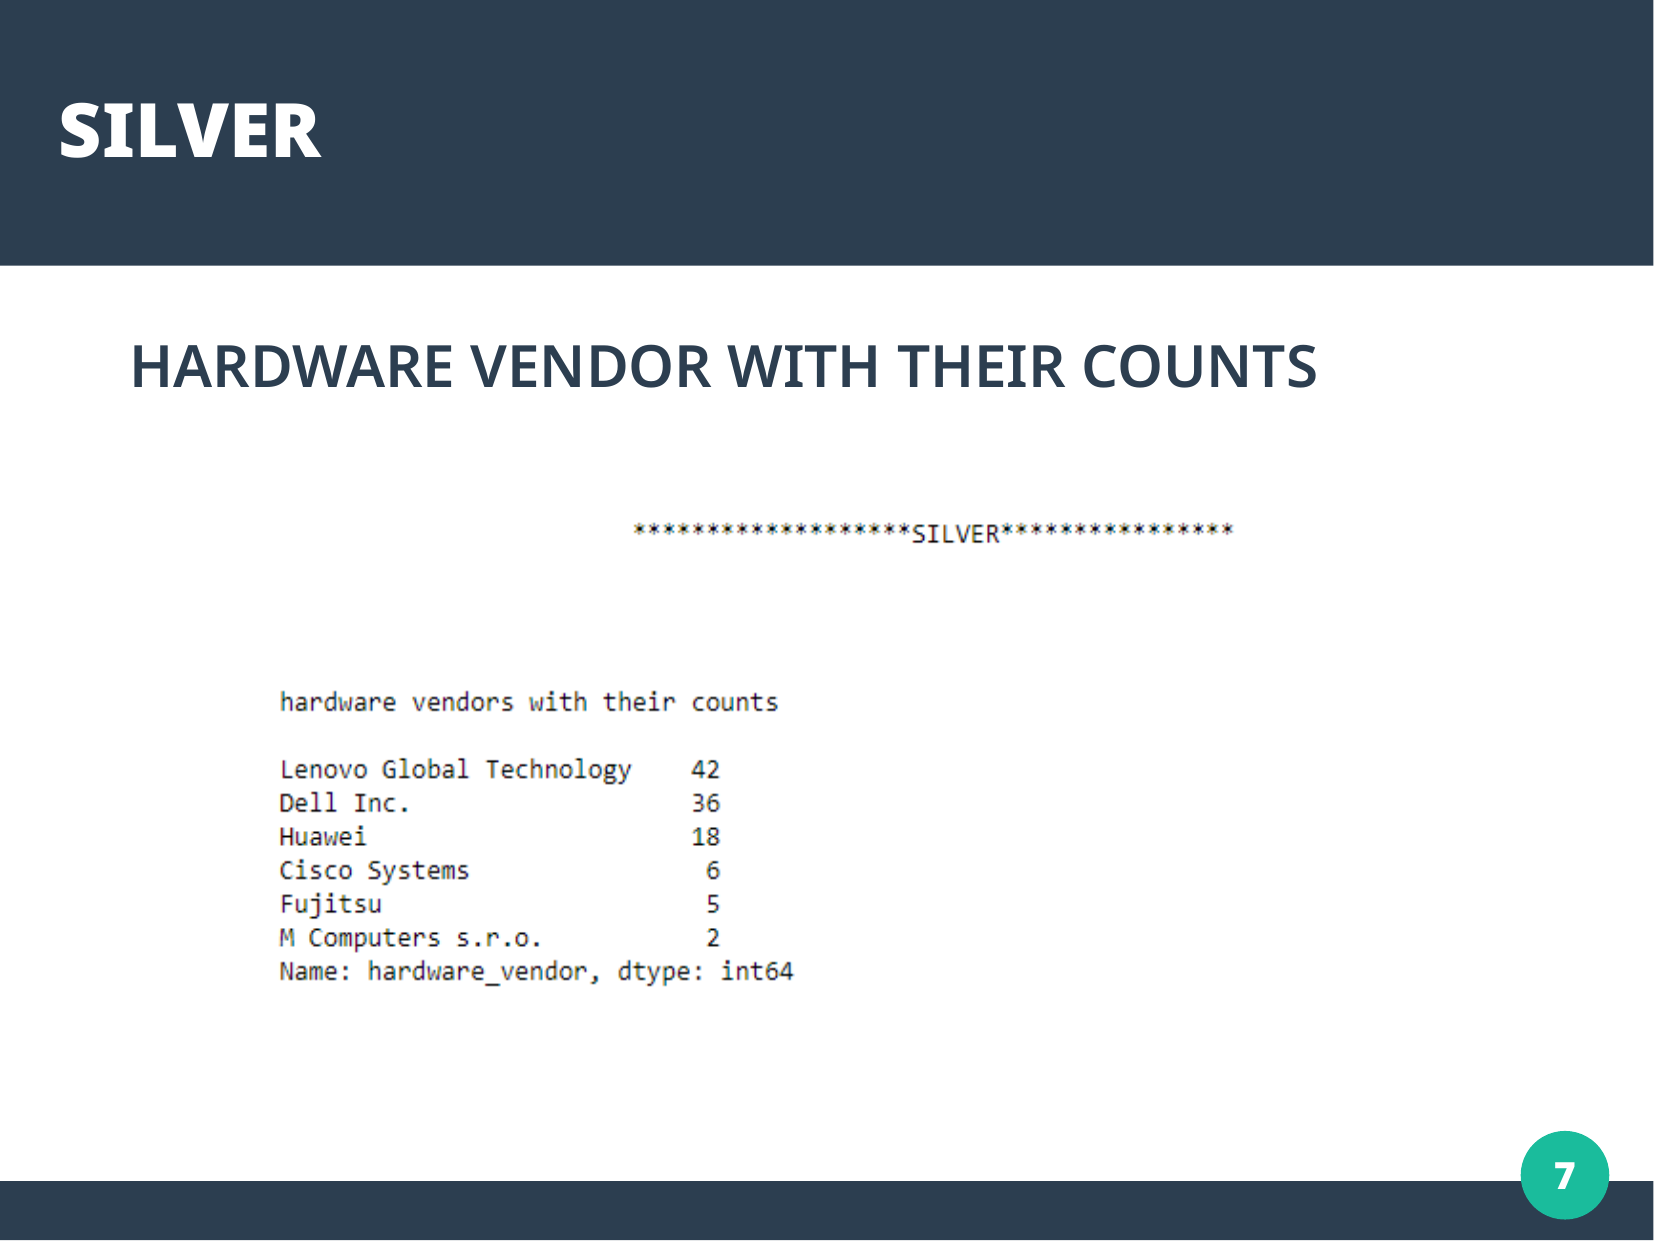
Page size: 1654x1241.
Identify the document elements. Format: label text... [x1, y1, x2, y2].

title SILVER [59, 49, 1595, 207]
list HARDWARE VENDOR WITH THEIR COUNTS [59, 324, 1595, 466]
picture [245, 464, 1261, 1021]
